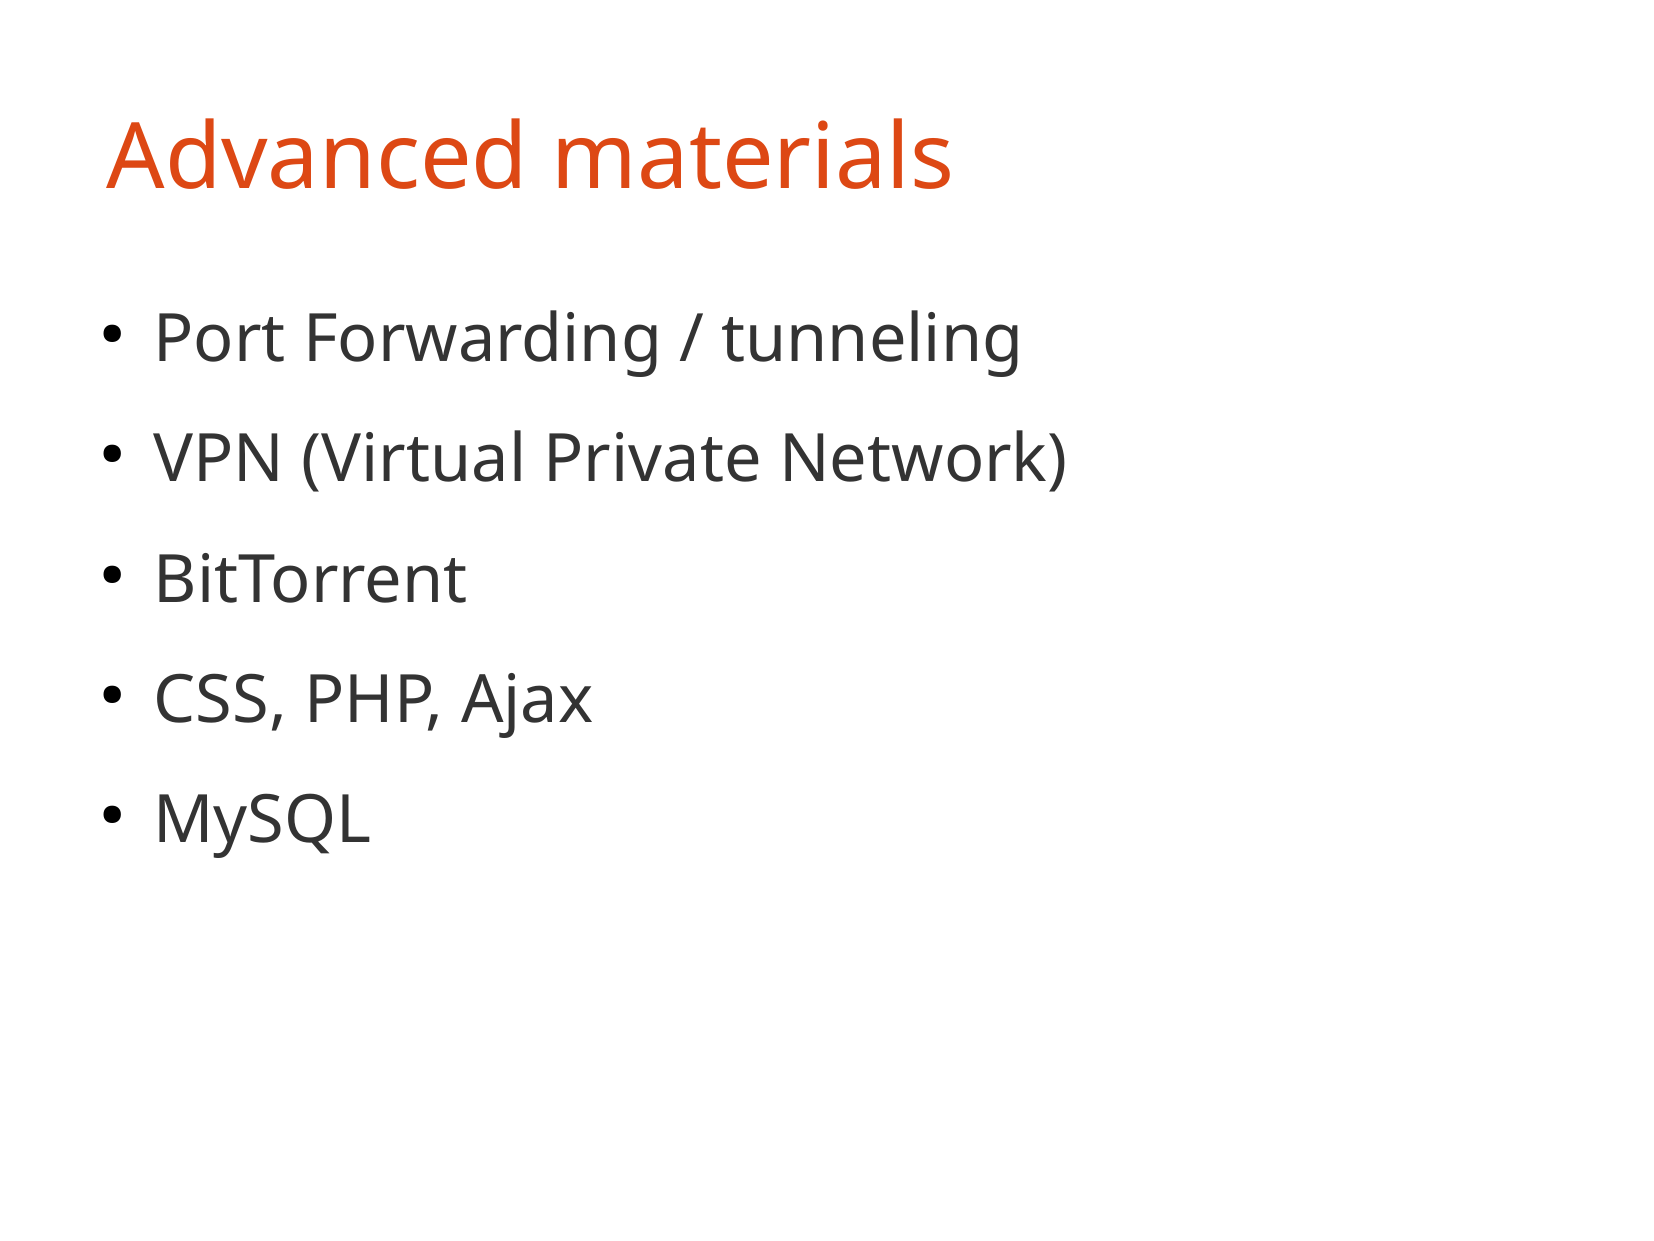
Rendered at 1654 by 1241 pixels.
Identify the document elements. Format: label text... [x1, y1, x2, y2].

list Port Forwarding / tunneling VPN (Virtual Private Network) BitTorrent CSS, PHP, Ajax MySQL [82, 290, 1571, 1010]
title Advanced materials [82, 49, 1571, 257]
